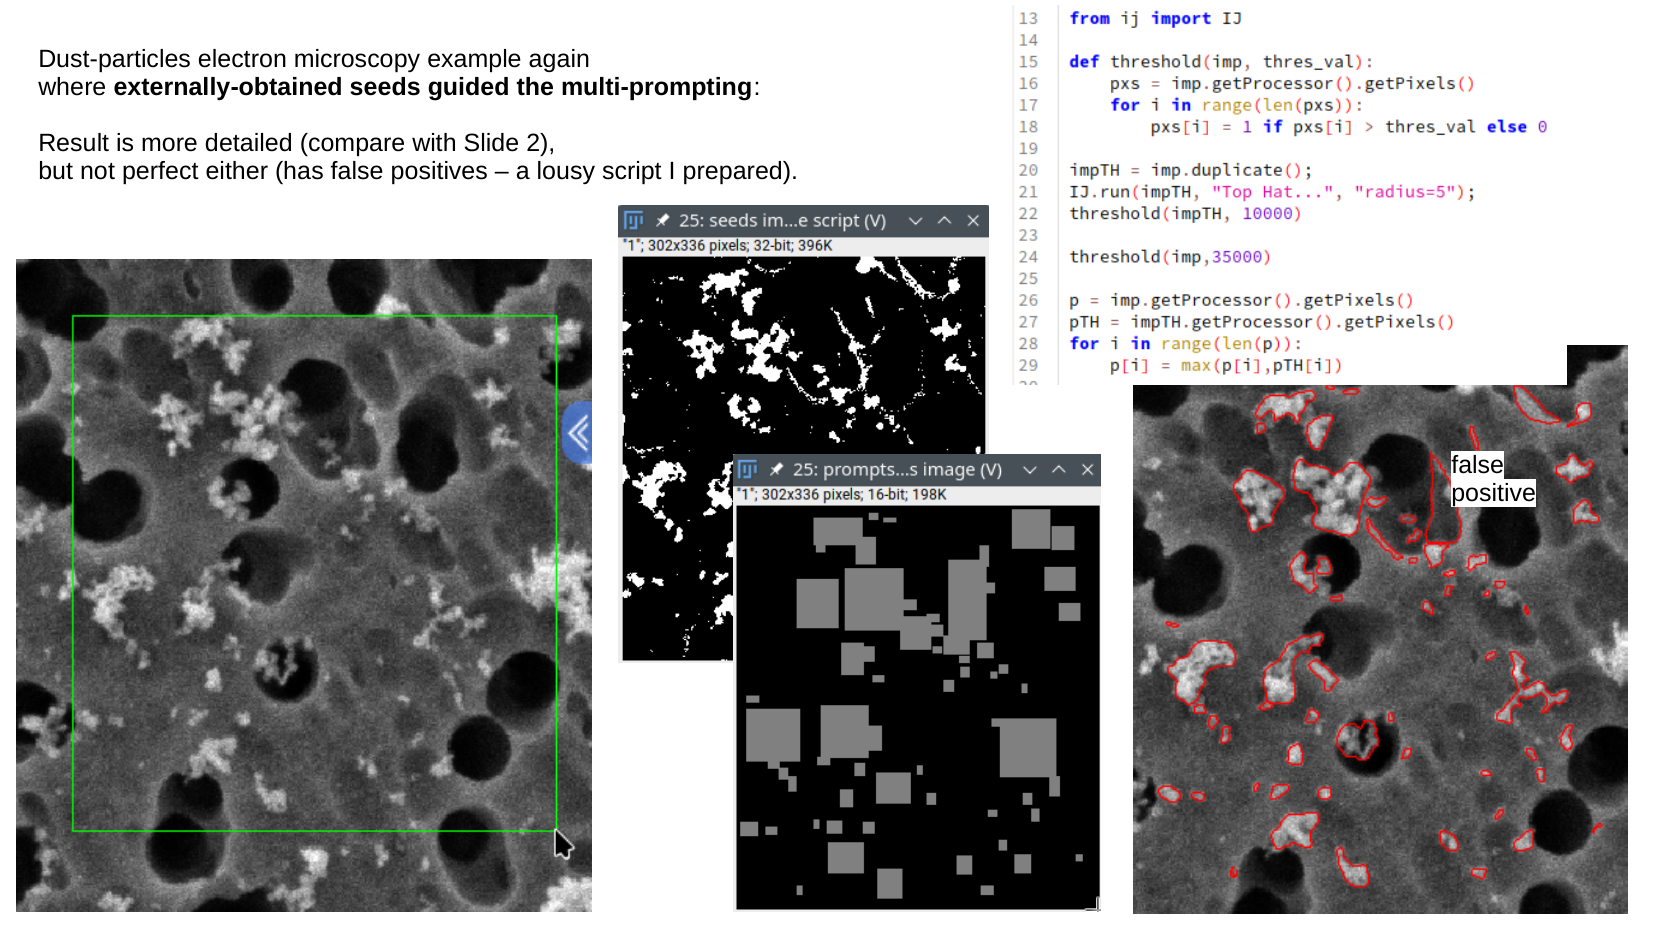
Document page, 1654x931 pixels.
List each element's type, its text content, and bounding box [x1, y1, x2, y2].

subtitle Dust-particles electron microscopy example again where externally-obtained seeds guided the multi-prompting: Result is more detailed (compare with Slide 2), but not perfect either (has false positives – a lousy script I prepared). [38, 44, 1620, 897]
text_box false positive [1436, 443, 1617, 515]
picture [618, 205, 1101, 912]
picture [1012, 5, 1567, 385]
picture [1133, 345, 1628, 915]
picture [16, 259, 592, 912]
